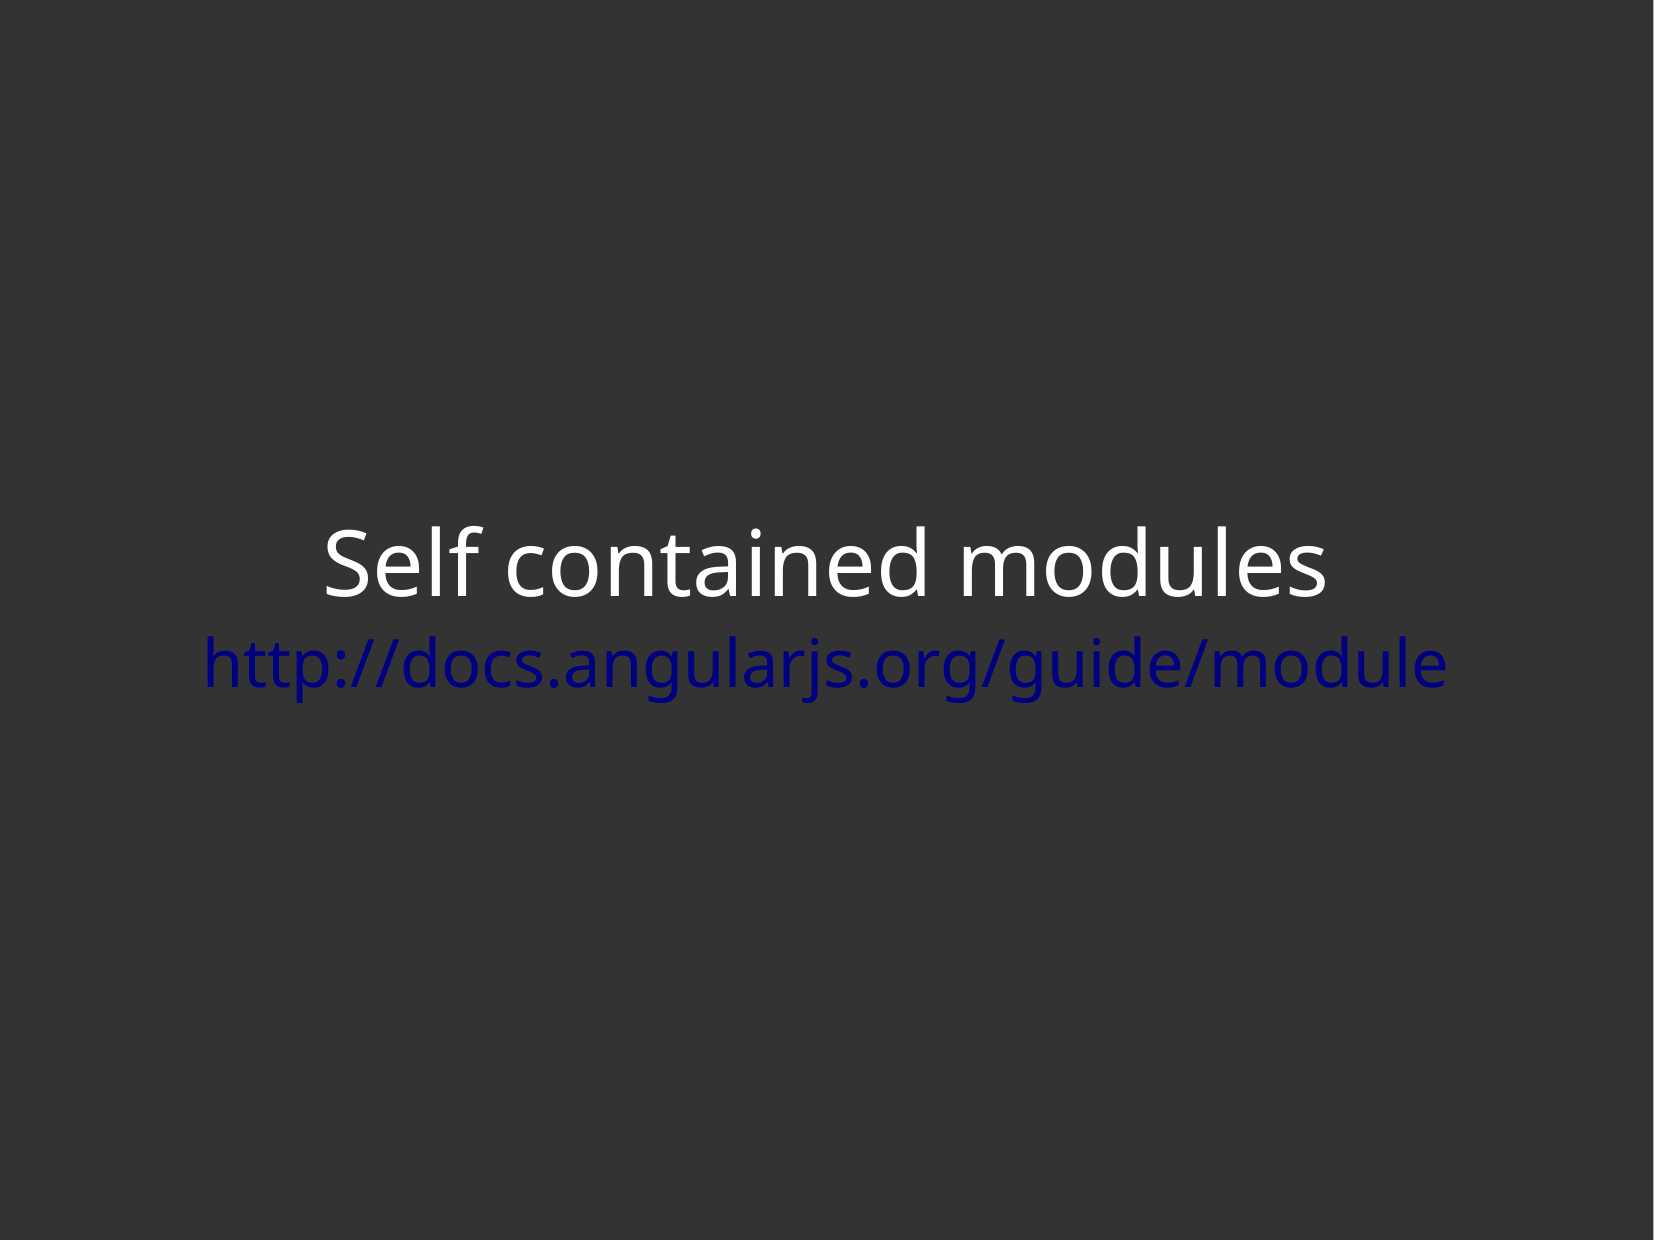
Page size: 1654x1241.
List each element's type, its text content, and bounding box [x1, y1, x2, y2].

title http://docs.angularjs.org/guide/module [82, 557, 1571, 765]
title Self contained modules [82, 457, 1571, 557]
